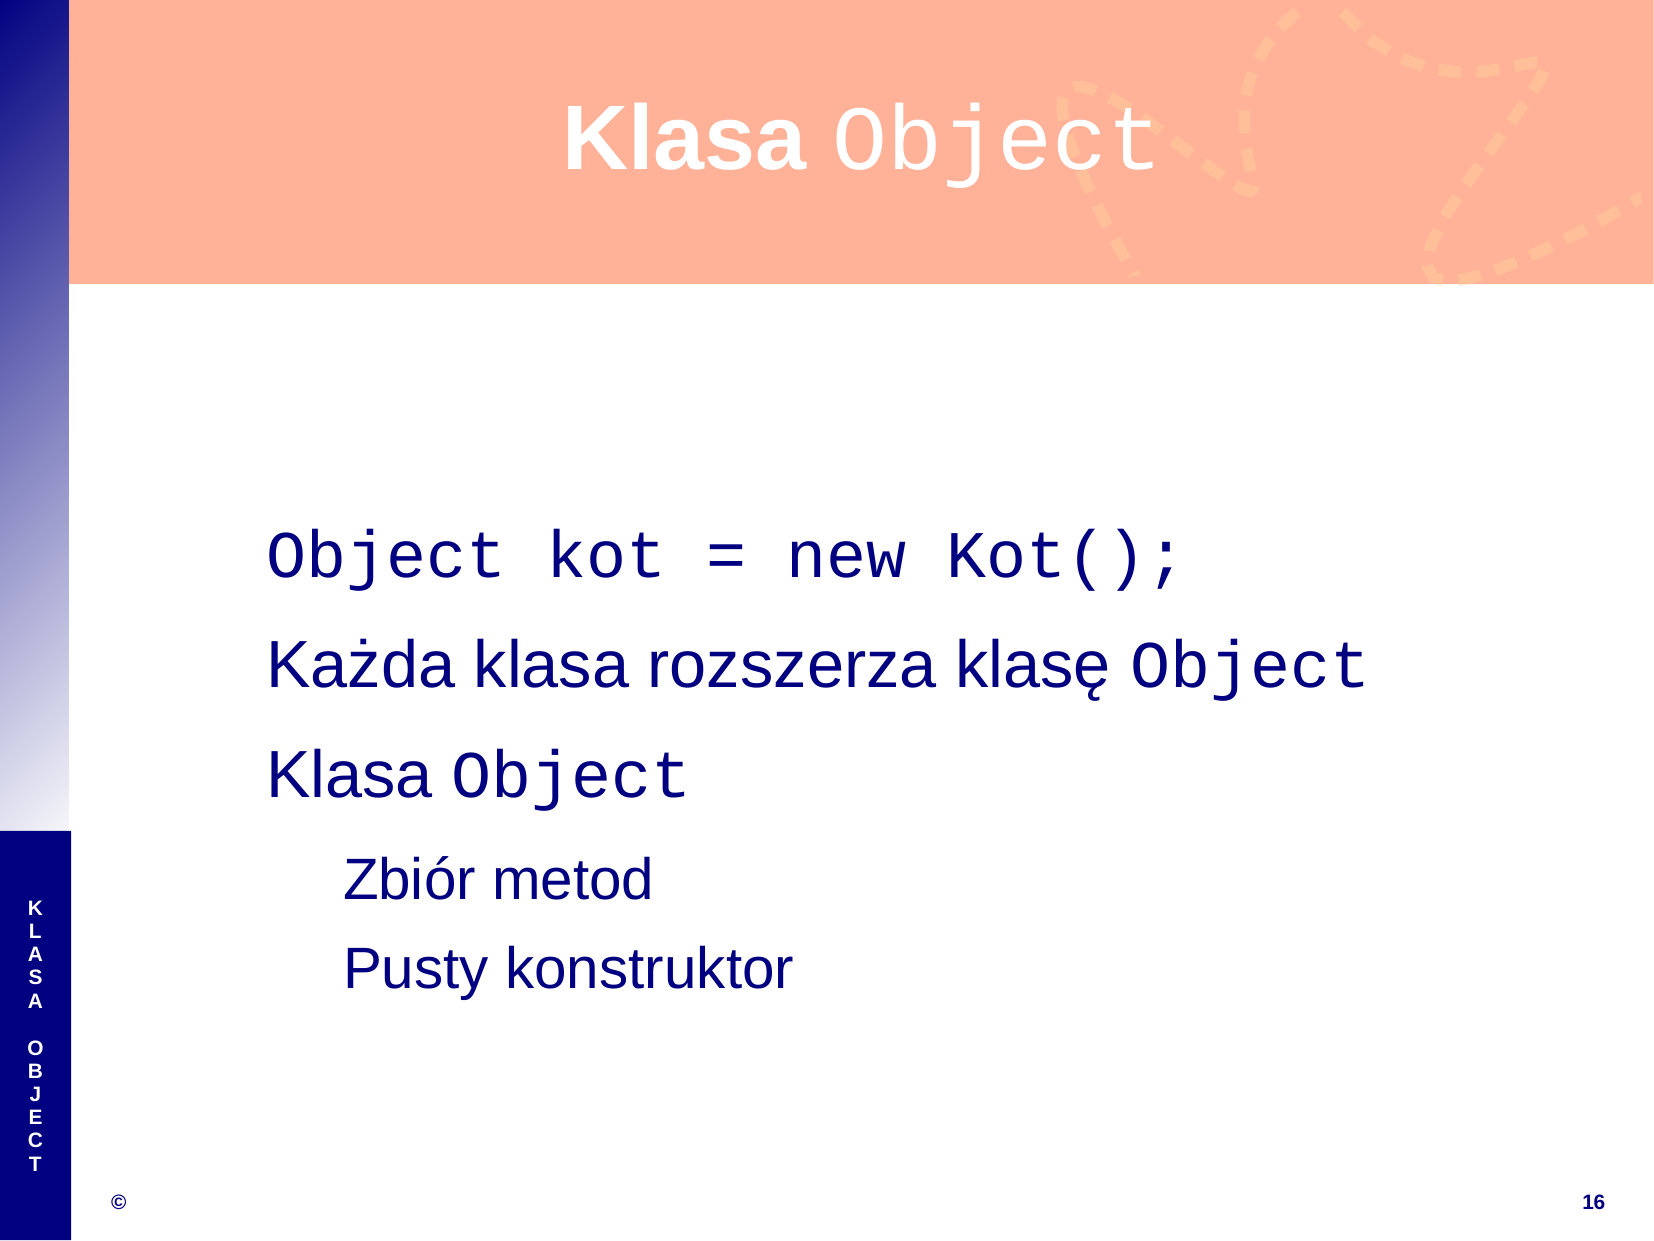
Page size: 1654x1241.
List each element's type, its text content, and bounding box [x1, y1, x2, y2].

list Object kot = new Kot(); Każda klasa rozszerza klasę Object Klasa Object Zbiór metod Pusty konstruktor [275, 521, 1451, 1000]
text_box K L A S A O B J E C T [0, 831, 71, 1241]
title Klasa Object [70, 37, 1654, 246]
